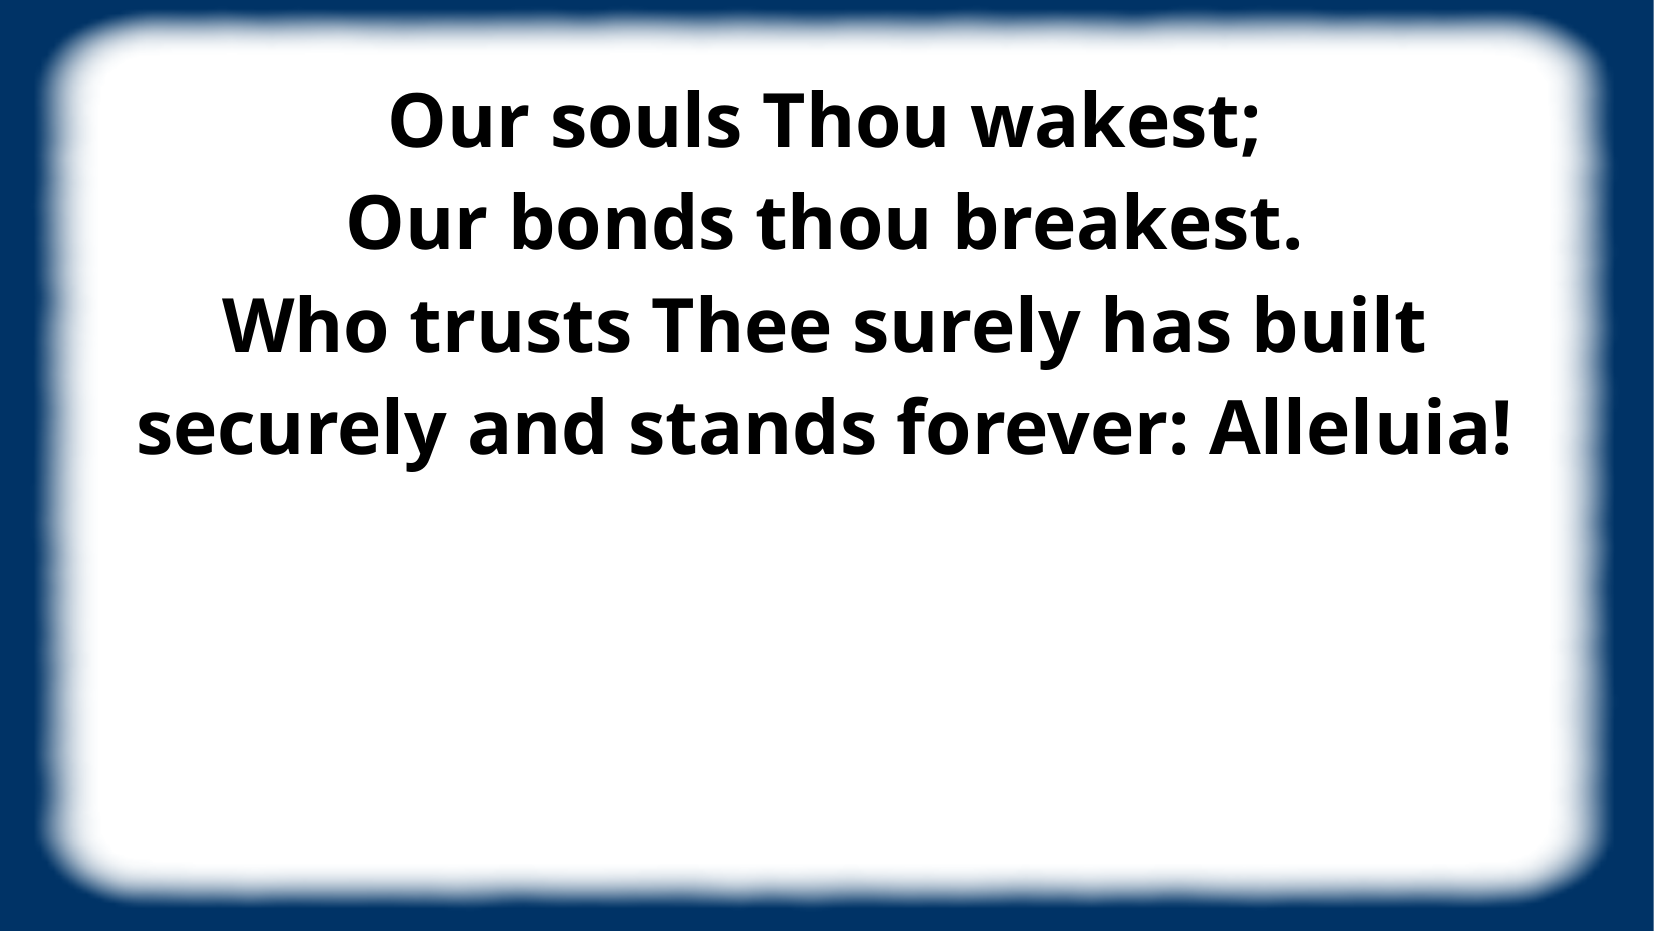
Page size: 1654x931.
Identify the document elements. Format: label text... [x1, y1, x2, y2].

text_box Our souls Thou wakest; Our bonds thou breakest. Who trusts Thee surely has built securely and stands forever: Alleluia! [105, 60, 1546, 475]
picture [0, 0, 1654, 931]
